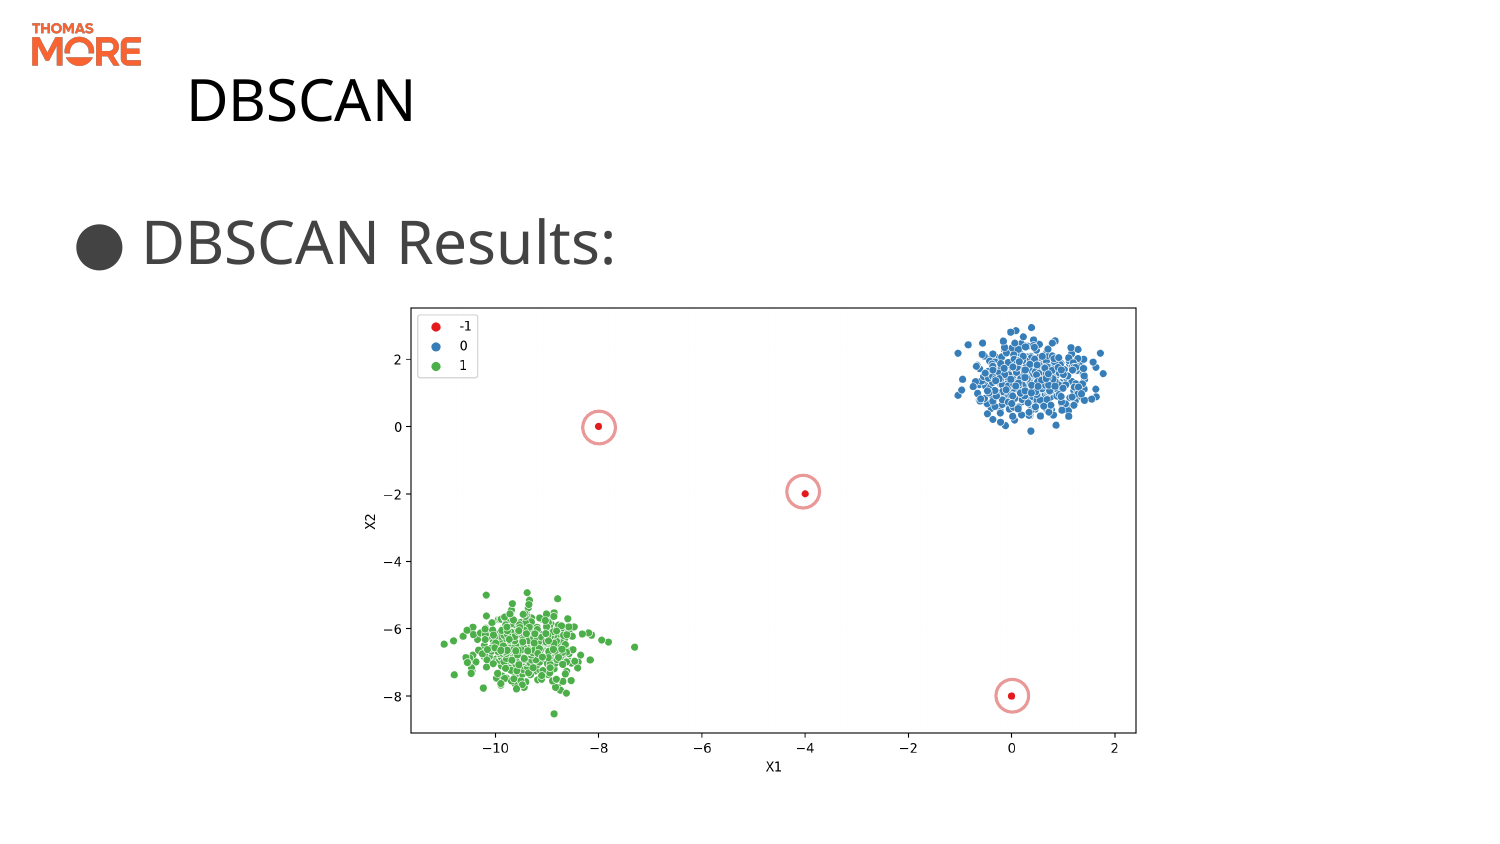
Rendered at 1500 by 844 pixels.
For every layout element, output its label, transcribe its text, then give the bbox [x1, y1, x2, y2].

picture [355, 750, 1145, 783]
title DBSCAN [171, 48, 1449, 143]
list DBSCAN Results: [51, 189, 1476, 750]
picture [22, 13, 151, 76]
